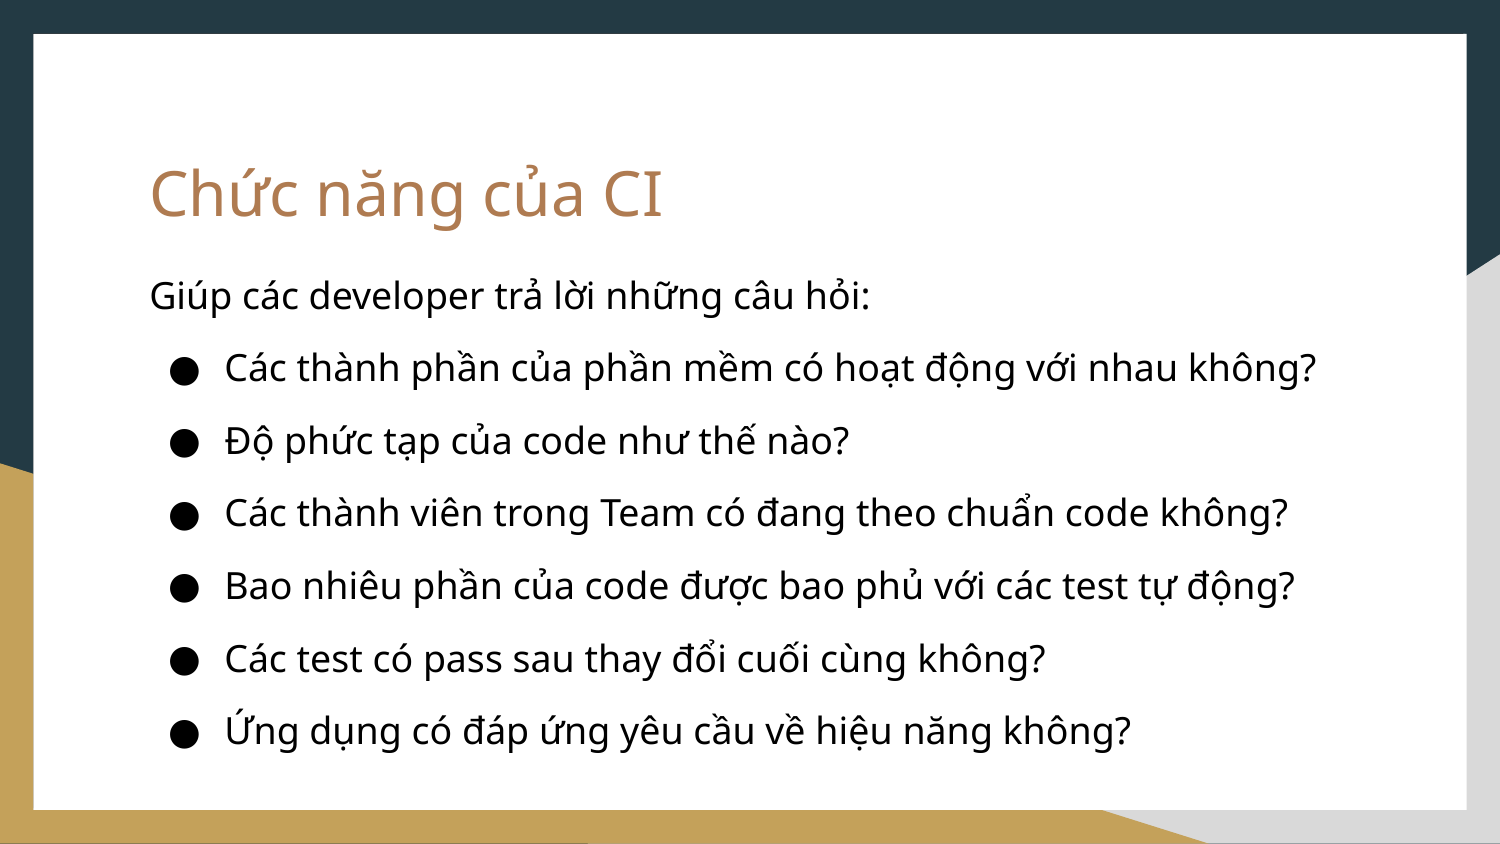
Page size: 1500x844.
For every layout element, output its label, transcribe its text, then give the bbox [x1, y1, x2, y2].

list Giúp các developer trả lời những câu hỏi: Các thành phần của phần mềm có hoạt động với nhau không? Độ phức tạp của code như thế nào? Các thành viên trong Team có đang theo chuẩn code không? Bao nhiêu phần của code được bao phủ với các test tự động? Các test có pass sau thay đổi cuối cùng không? Ứng dụng có đáp ứng yêu cầu về hiệu năng không? [134, 249, 1366, 763]
title Chức năng của CI [134, 138, 1366, 249]
